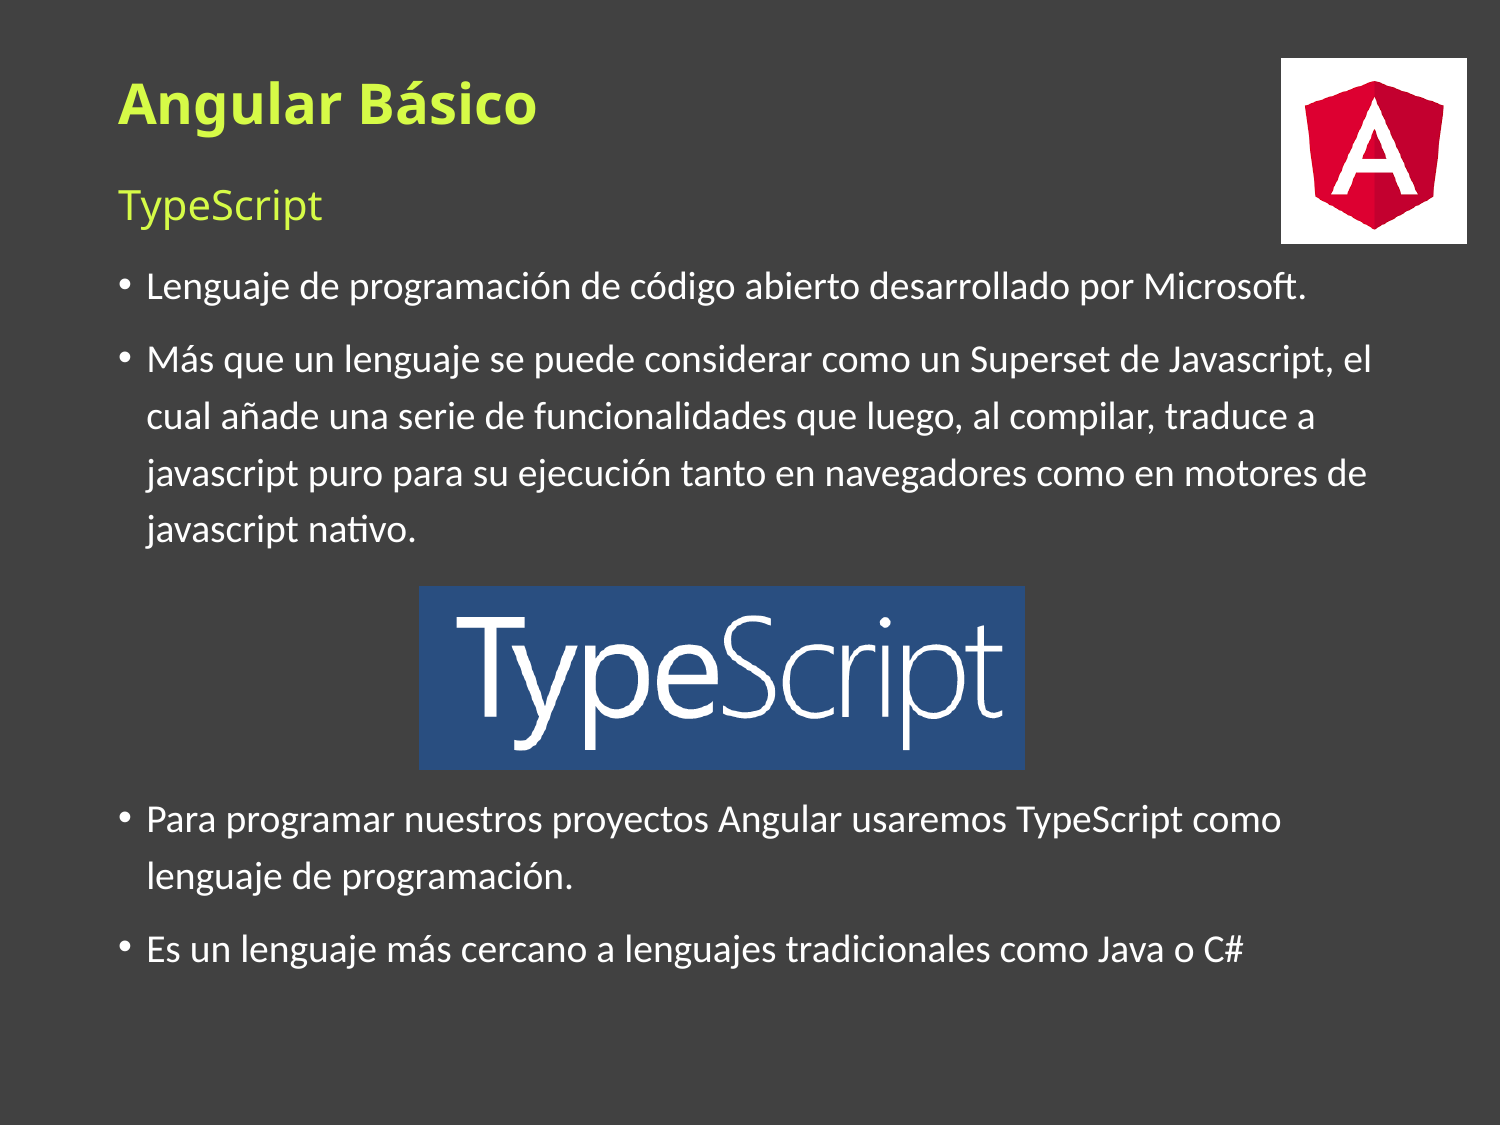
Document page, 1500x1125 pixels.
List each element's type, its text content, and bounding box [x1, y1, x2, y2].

picture [419, 586, 1025, 770]
picture [1281, 58, 1467, 244]
list TypeScript [103, 163, 1282, 244]
list Lenguaje de programación de código abierto desarrollado por Microsoft. Más que un lenguaje se puede considerar como un Superset de Javascript, el cual añade una serie de funcionalidades que luego, al compilar, traduce a javascript puro para su ejecución tanto en navegadores como en motores de javascript nativo. Para programar nuestros proyectos Angular usaremos TypeScript como lenguaje de programación. Es un lenguaje más cercano a lenguajes tradicionales como Java o C# [103, 243, 1397, 1012]
title Angular Básico [103, 59, 1282, 144]
